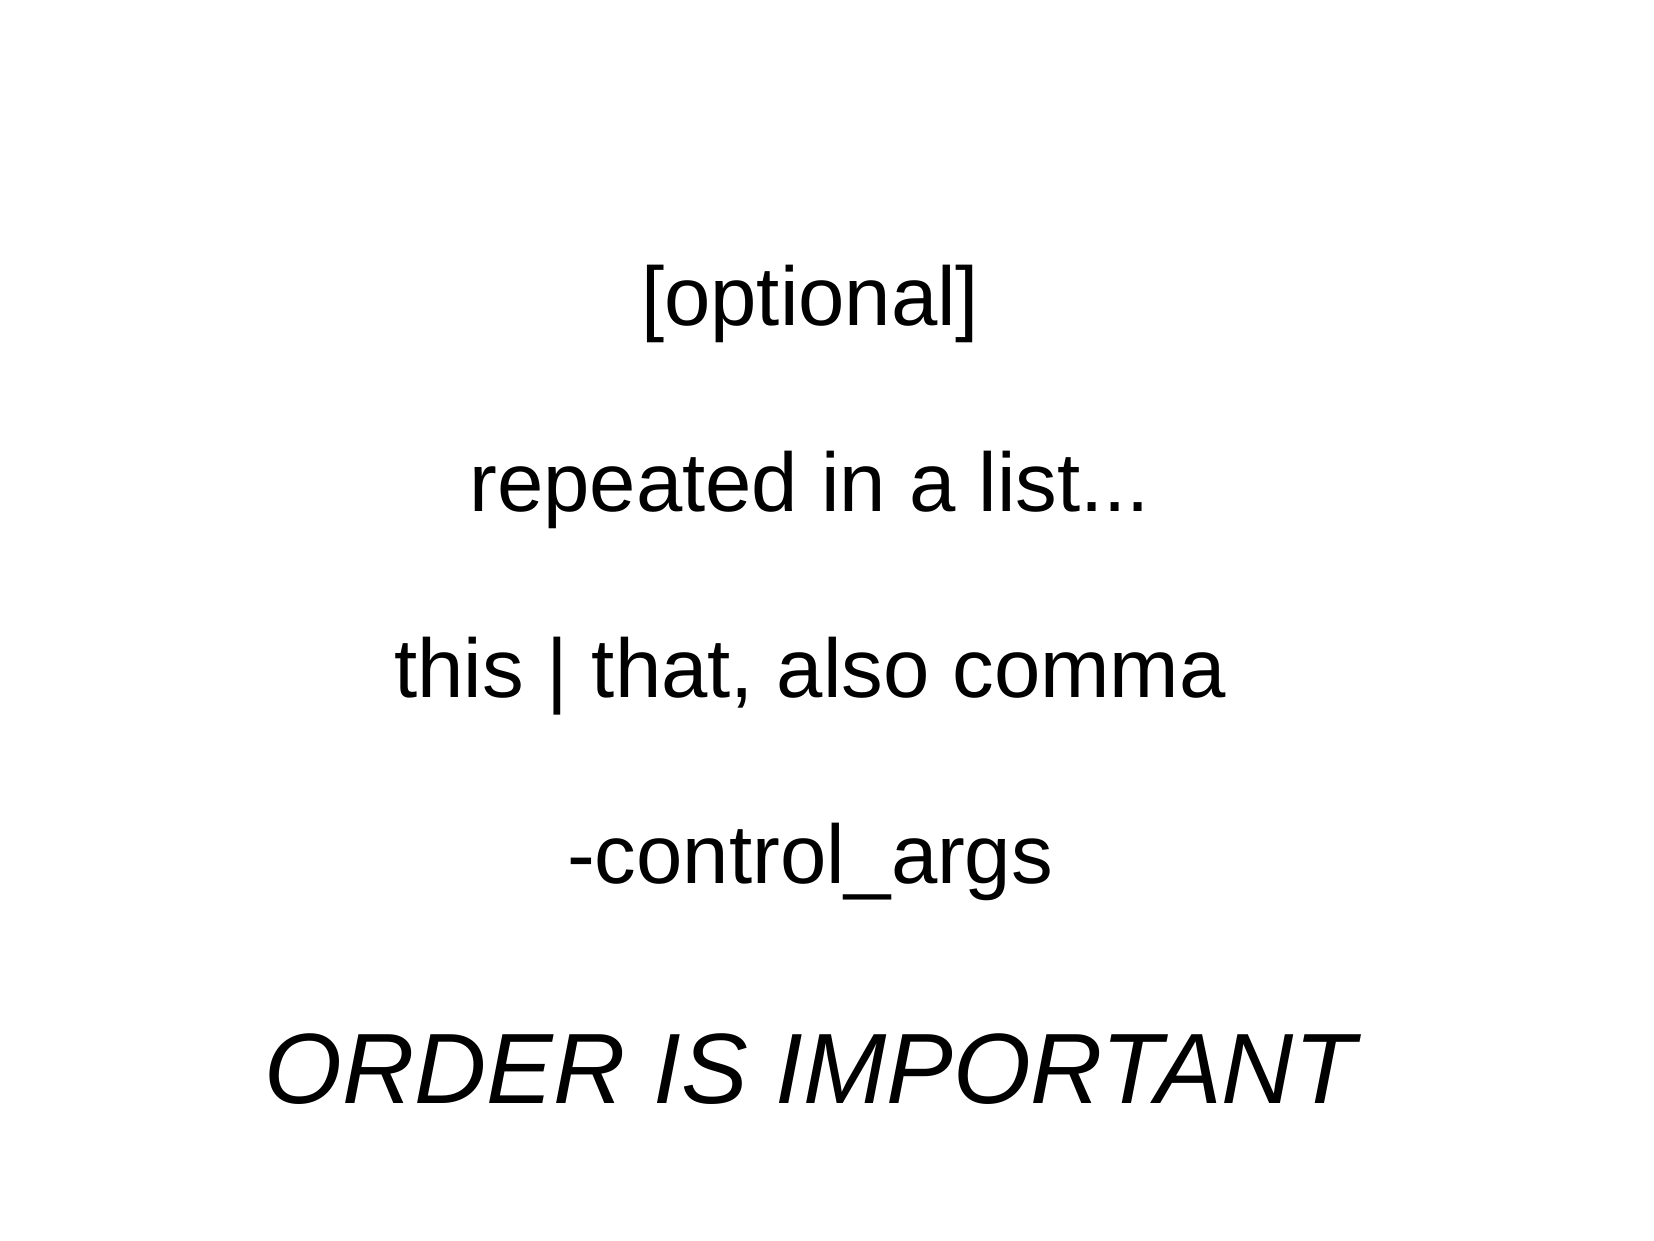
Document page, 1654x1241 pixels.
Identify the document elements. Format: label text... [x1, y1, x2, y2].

text_box [optional] repeated in a list... this | that, also comma -control_args ORDER IS IMPORTANT [82, 175, 1538, 1125]
